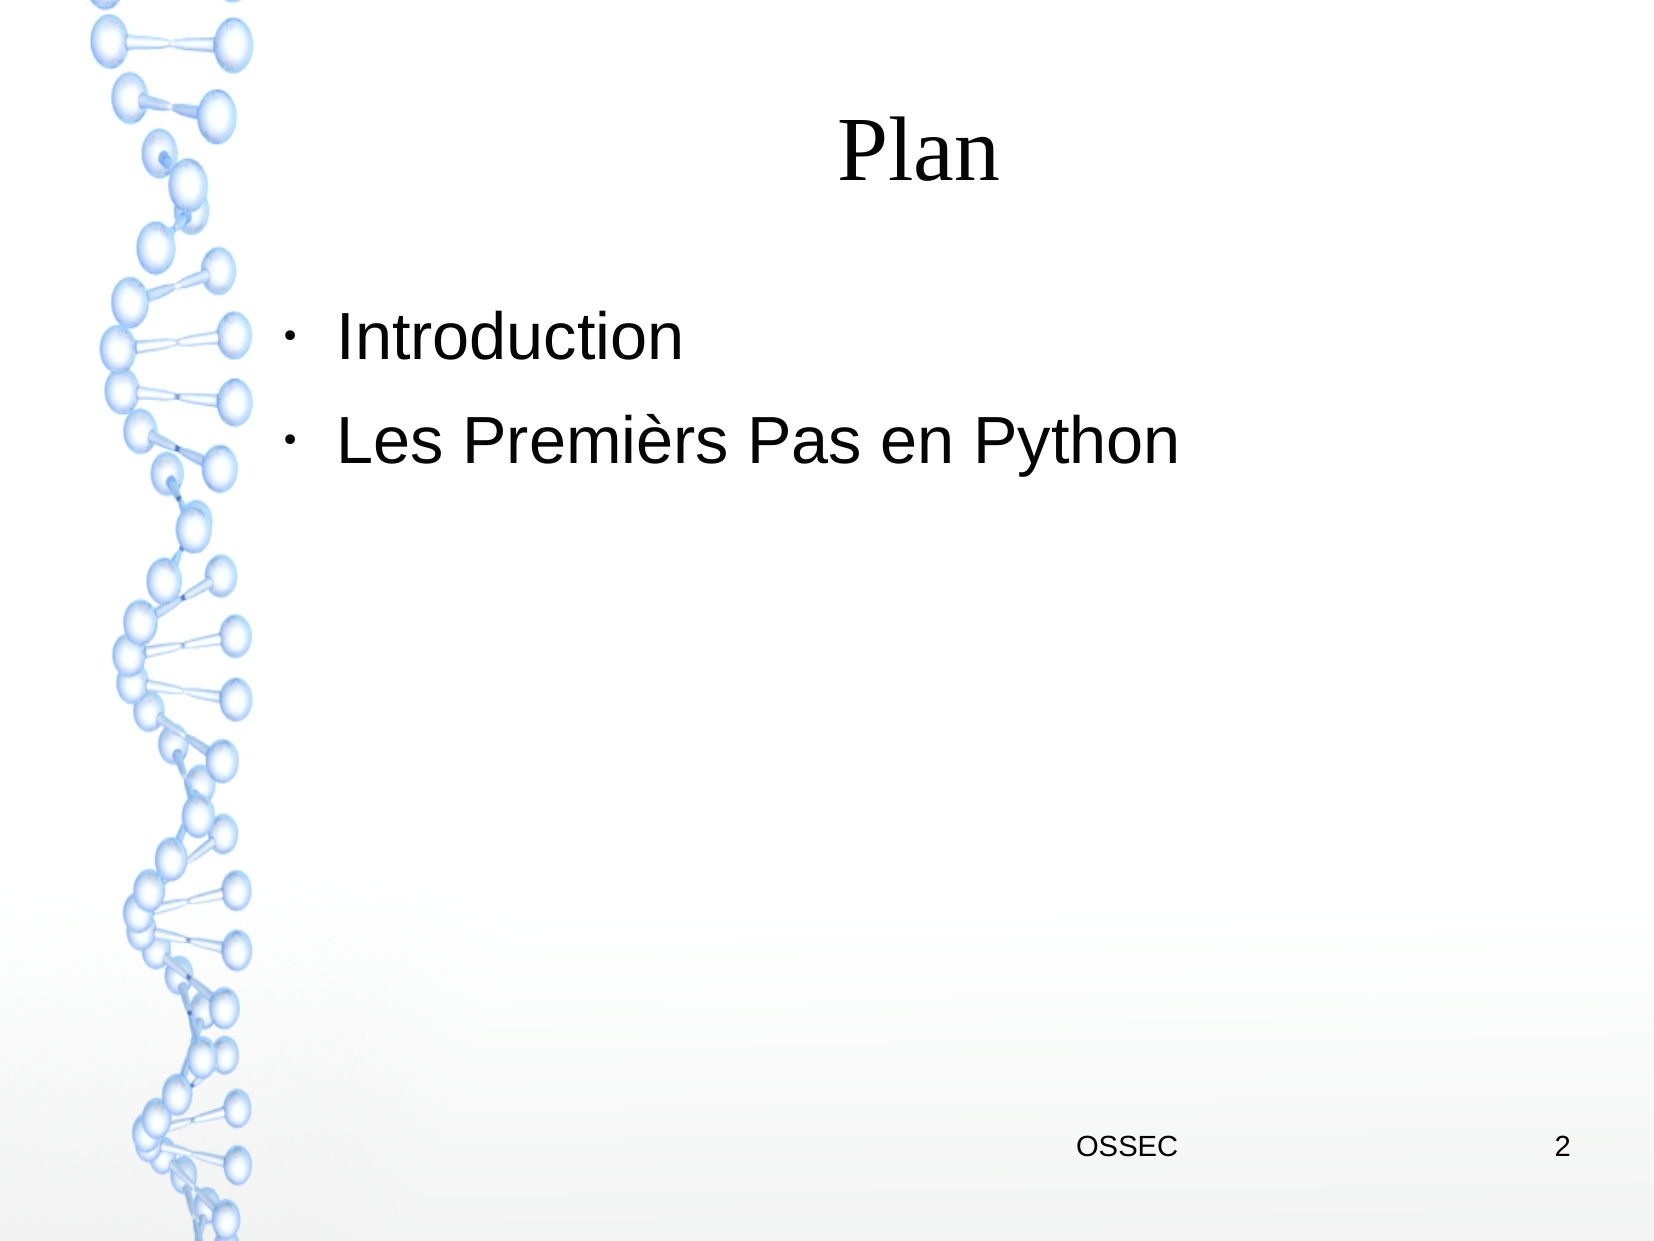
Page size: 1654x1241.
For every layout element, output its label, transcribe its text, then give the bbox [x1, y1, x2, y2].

title Plan [265, 47, 1595, 252]
list Introduction Les Premièrs Pas en Python [265, 299, 1595, 1019]
picture [0, 0, 1654, 1241]
